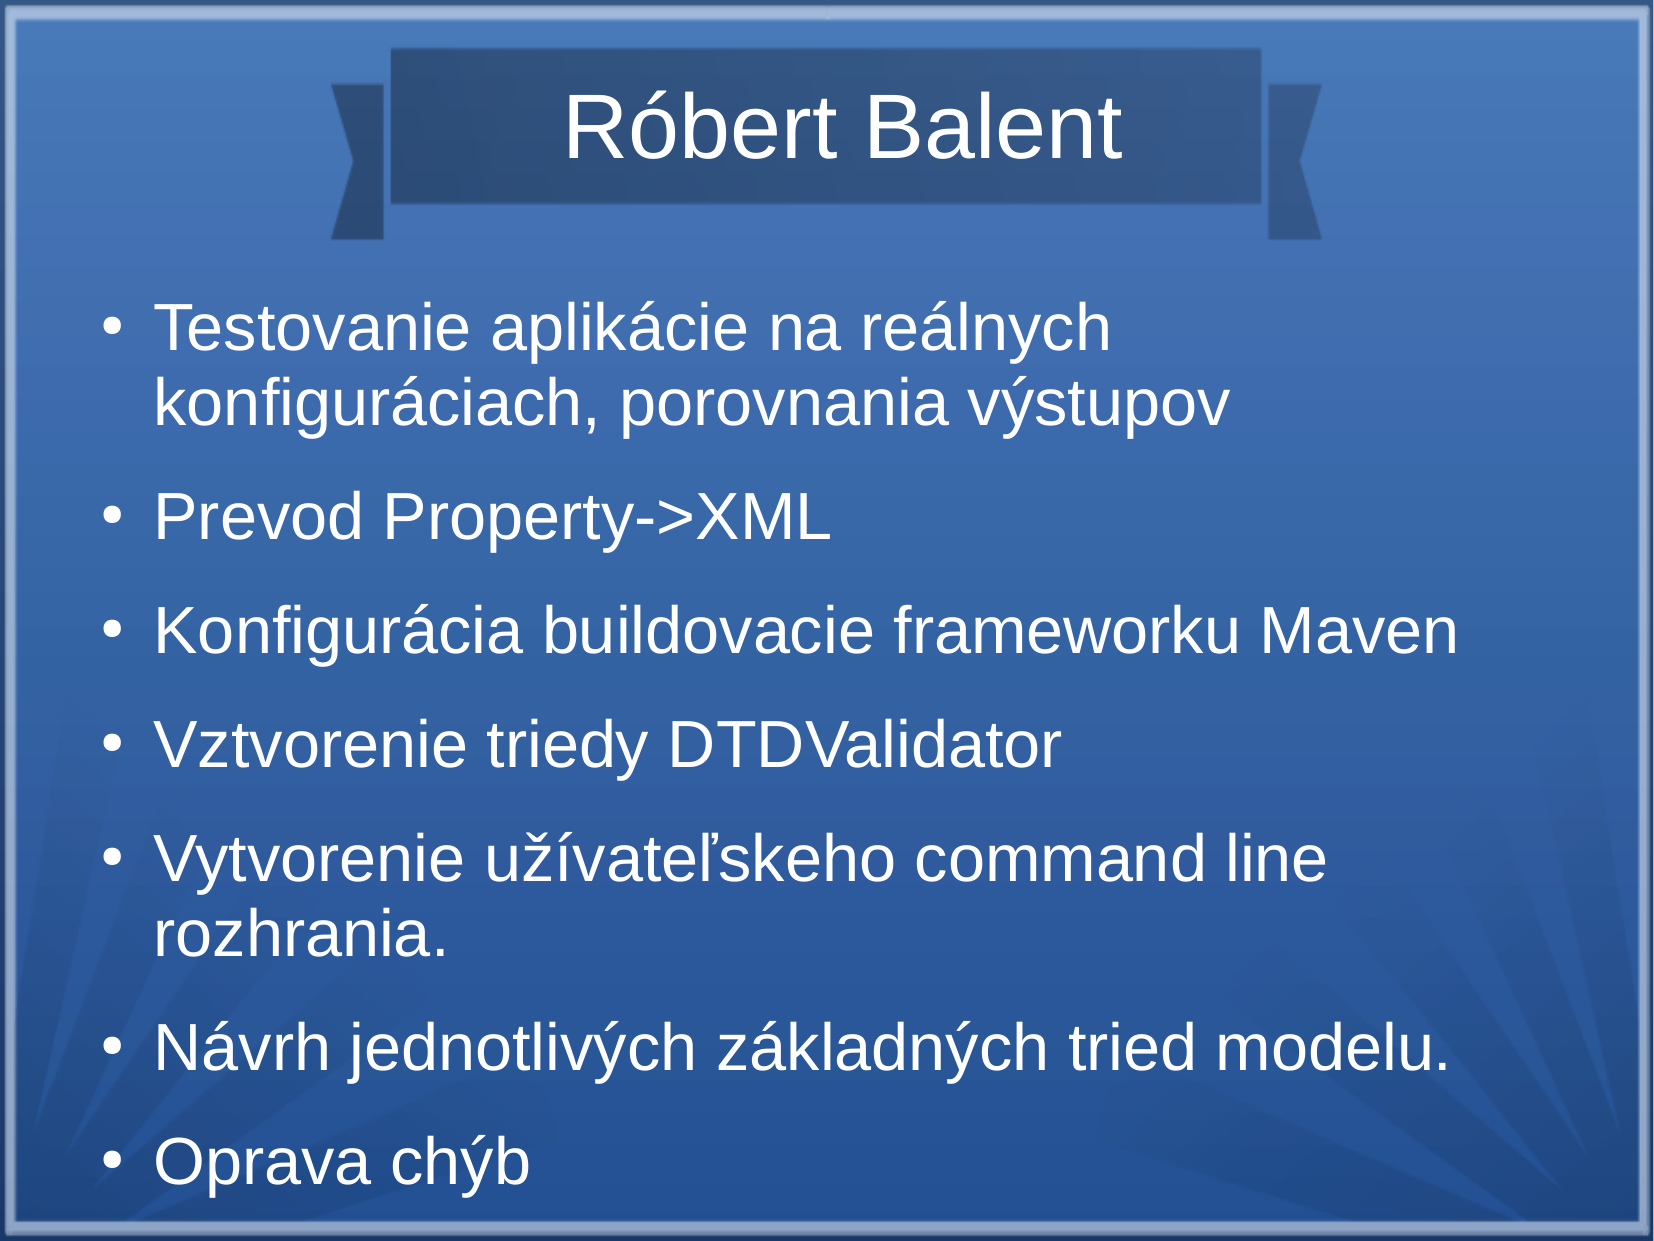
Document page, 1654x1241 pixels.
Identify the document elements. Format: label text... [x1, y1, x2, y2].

picture [0, 0, 1654, 1241]
list Testovanie aplikácie na reálnych konfiguráciach, porovnania výstupov Prevod Property->XML Konfigurácia buildovacie frameworku Maven Vztvorenie triedy DTDValidator Vytvorenie užívateľskeho command line rozhrania. Návrh jednotlivých základných tried modelu. Oprava chýb [82, 290, 1538, 1241]
title Róbert Balent [389, 49, 1264, 205]
